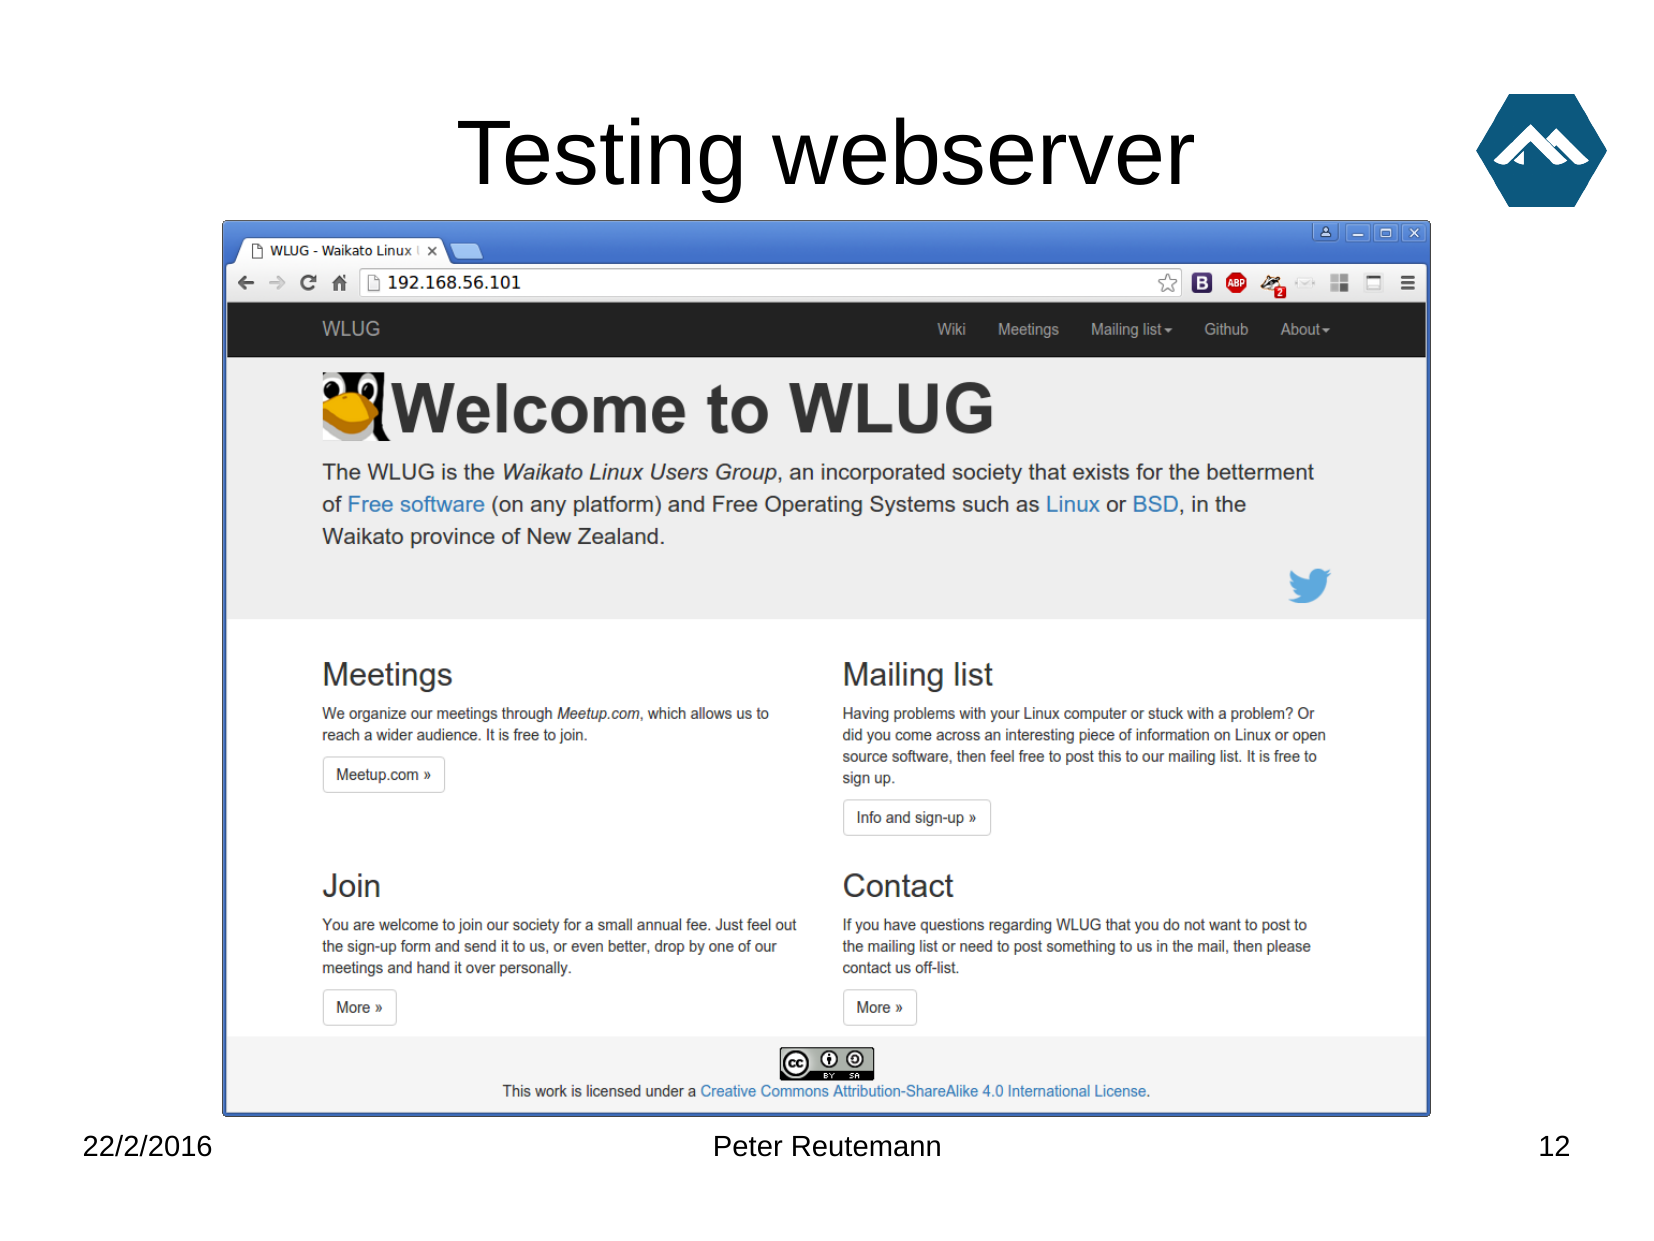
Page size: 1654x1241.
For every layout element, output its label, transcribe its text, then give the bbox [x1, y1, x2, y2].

picture [1476, 94, 1607, 207]
title Testing webserver [82, 49, 1571, 257]
picture [222, 220, 1431, 1117]
